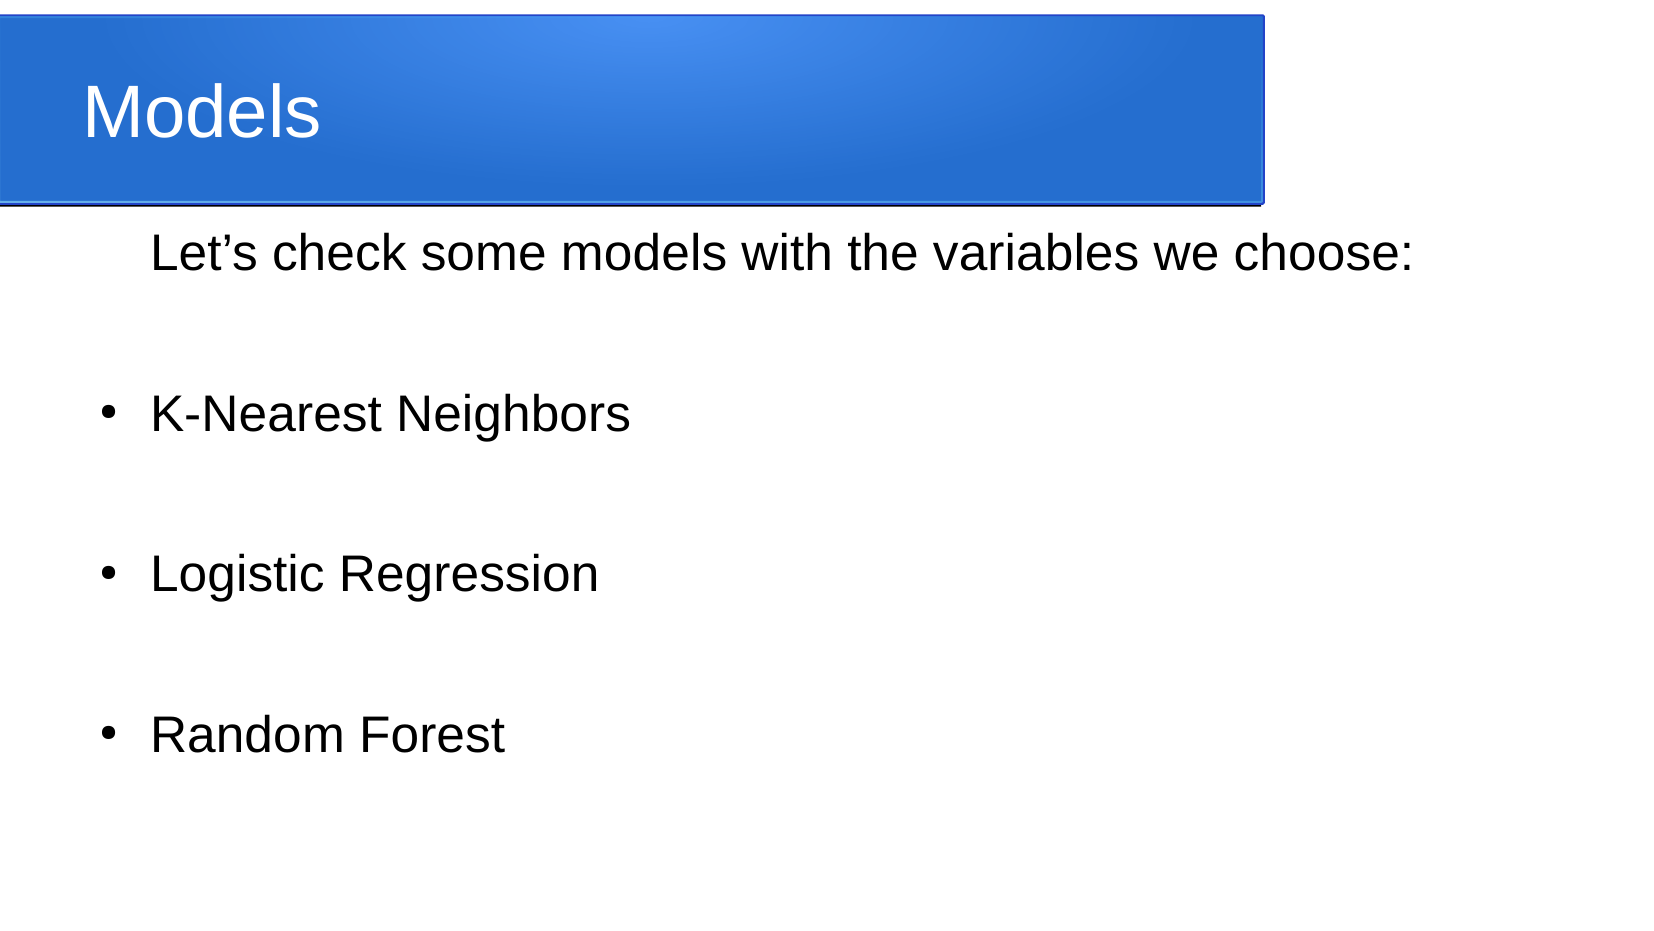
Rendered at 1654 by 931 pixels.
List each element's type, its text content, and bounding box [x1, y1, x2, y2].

title Models [82, 35, 1235, 189]
list Let’s check some models with the variables we choose: K-Nearest Neighbors Logistic Regression Random Forest [82, 224, 1571, 764]
